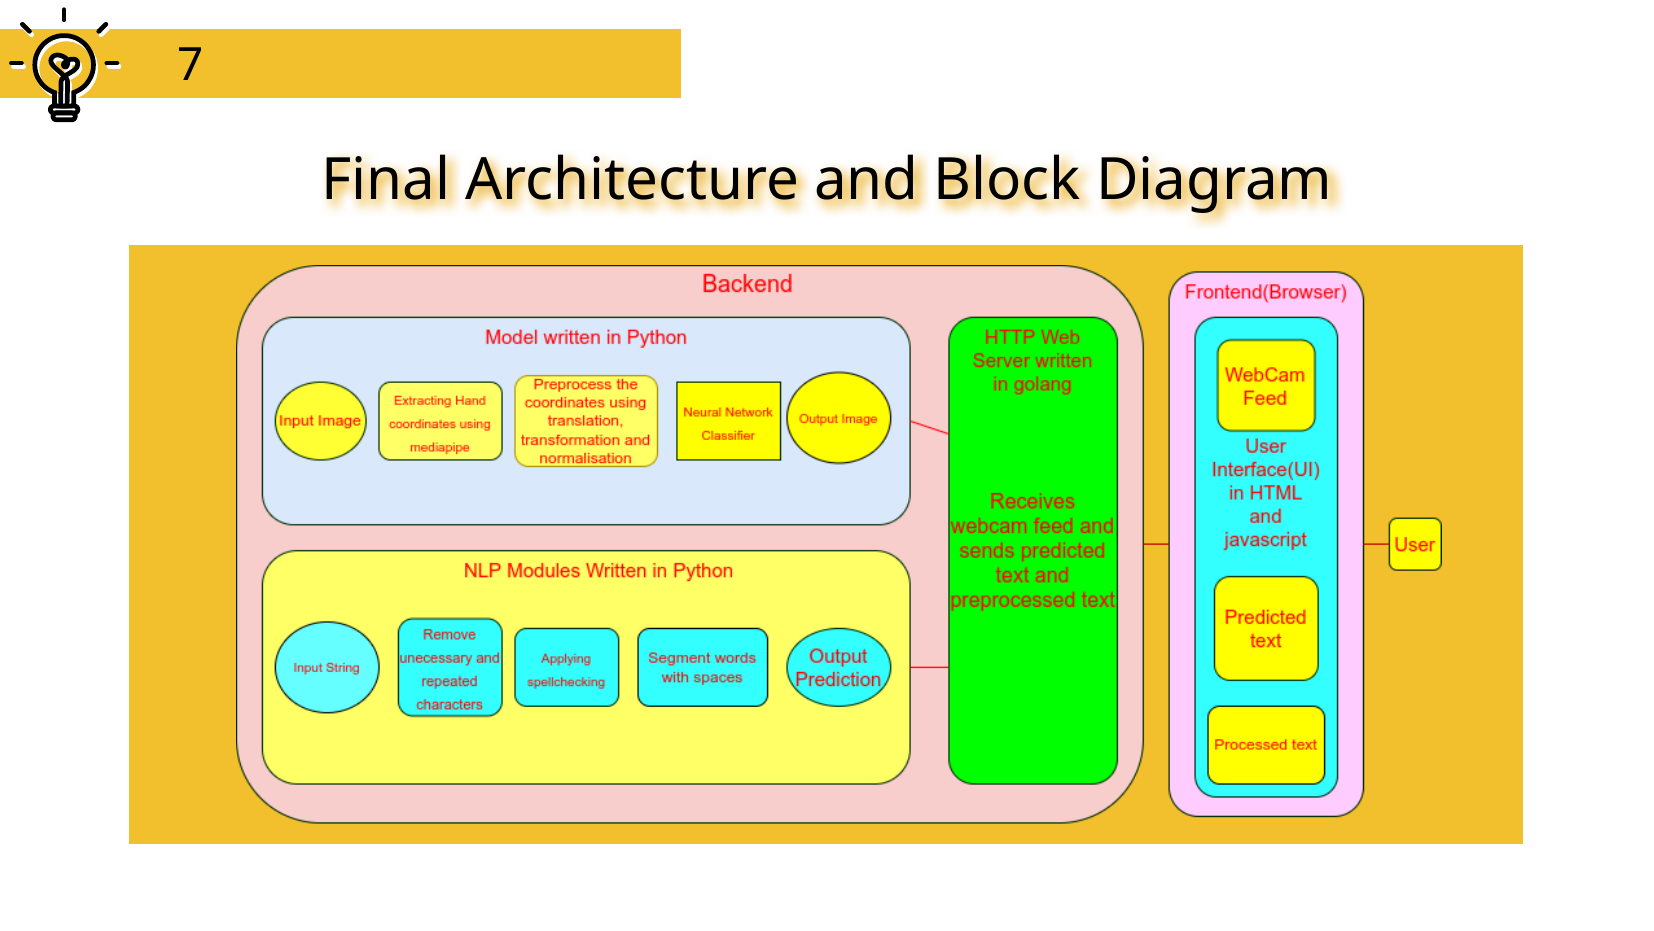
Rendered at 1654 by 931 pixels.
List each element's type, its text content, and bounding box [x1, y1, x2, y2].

title Final Architecture and Block Diagram [147, 118, 1506, 237]
title 7 [177, 29, 623, 97]
picture [236, 265, 1442, 825]
